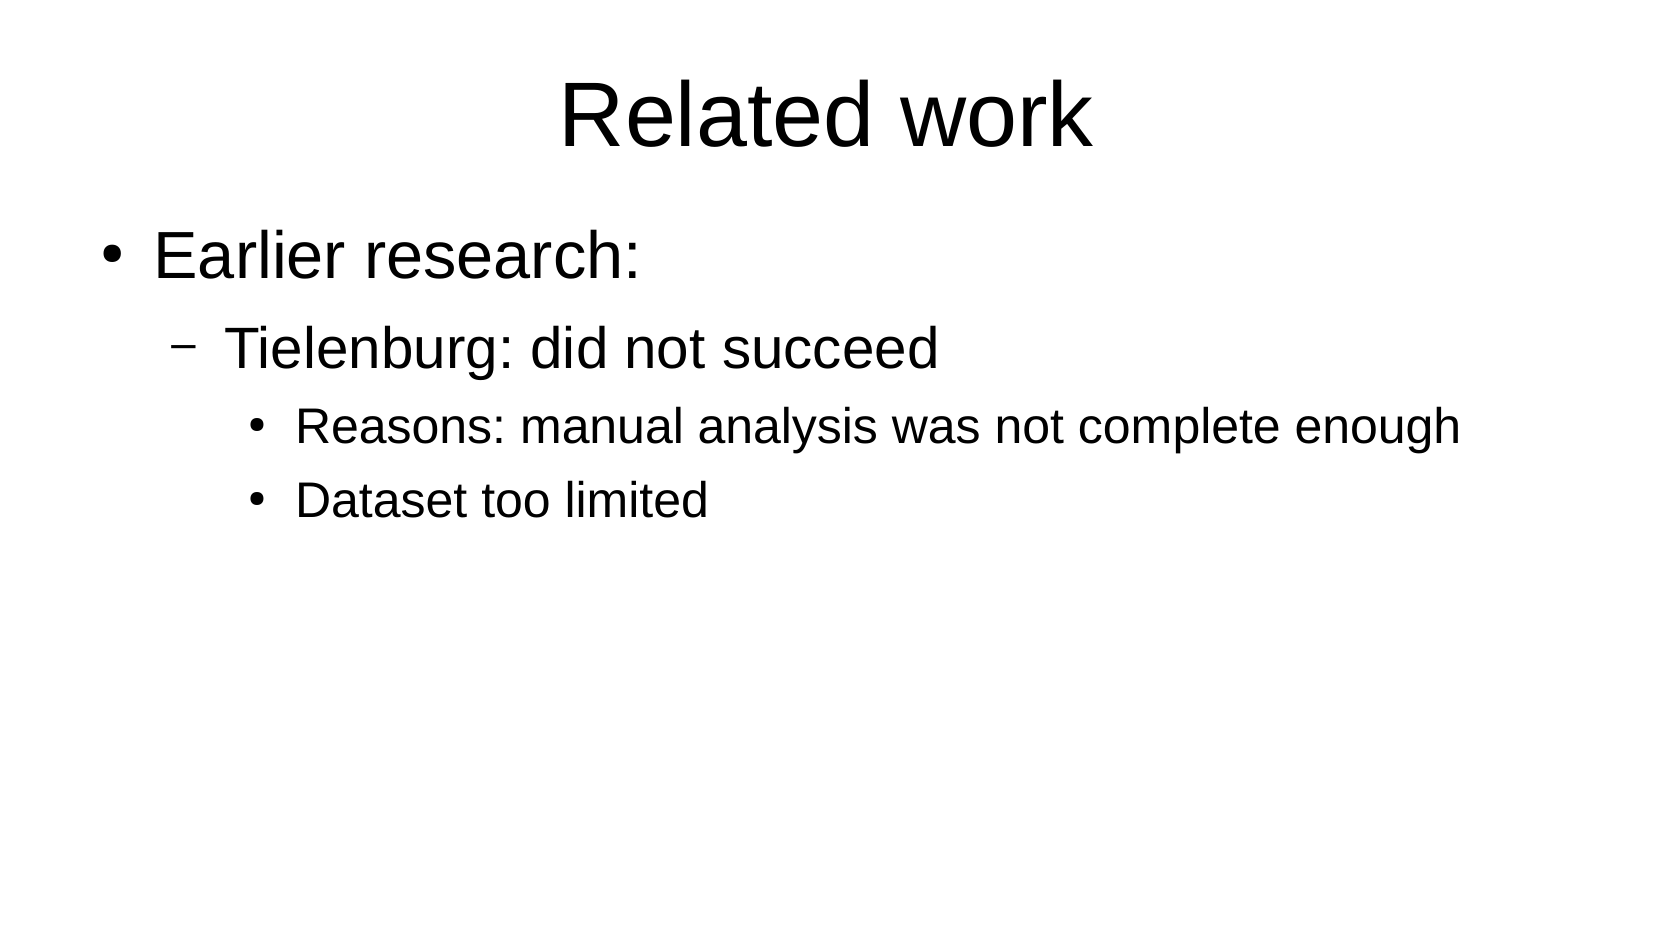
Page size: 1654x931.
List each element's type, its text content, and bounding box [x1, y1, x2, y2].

title Related work [82, 37, 1571, 193]
list Earlier research: Tielenburg: did not succeed Reasons: manual analysis was not complete enough Dataset too limited [82, 217, 1571, 758]
